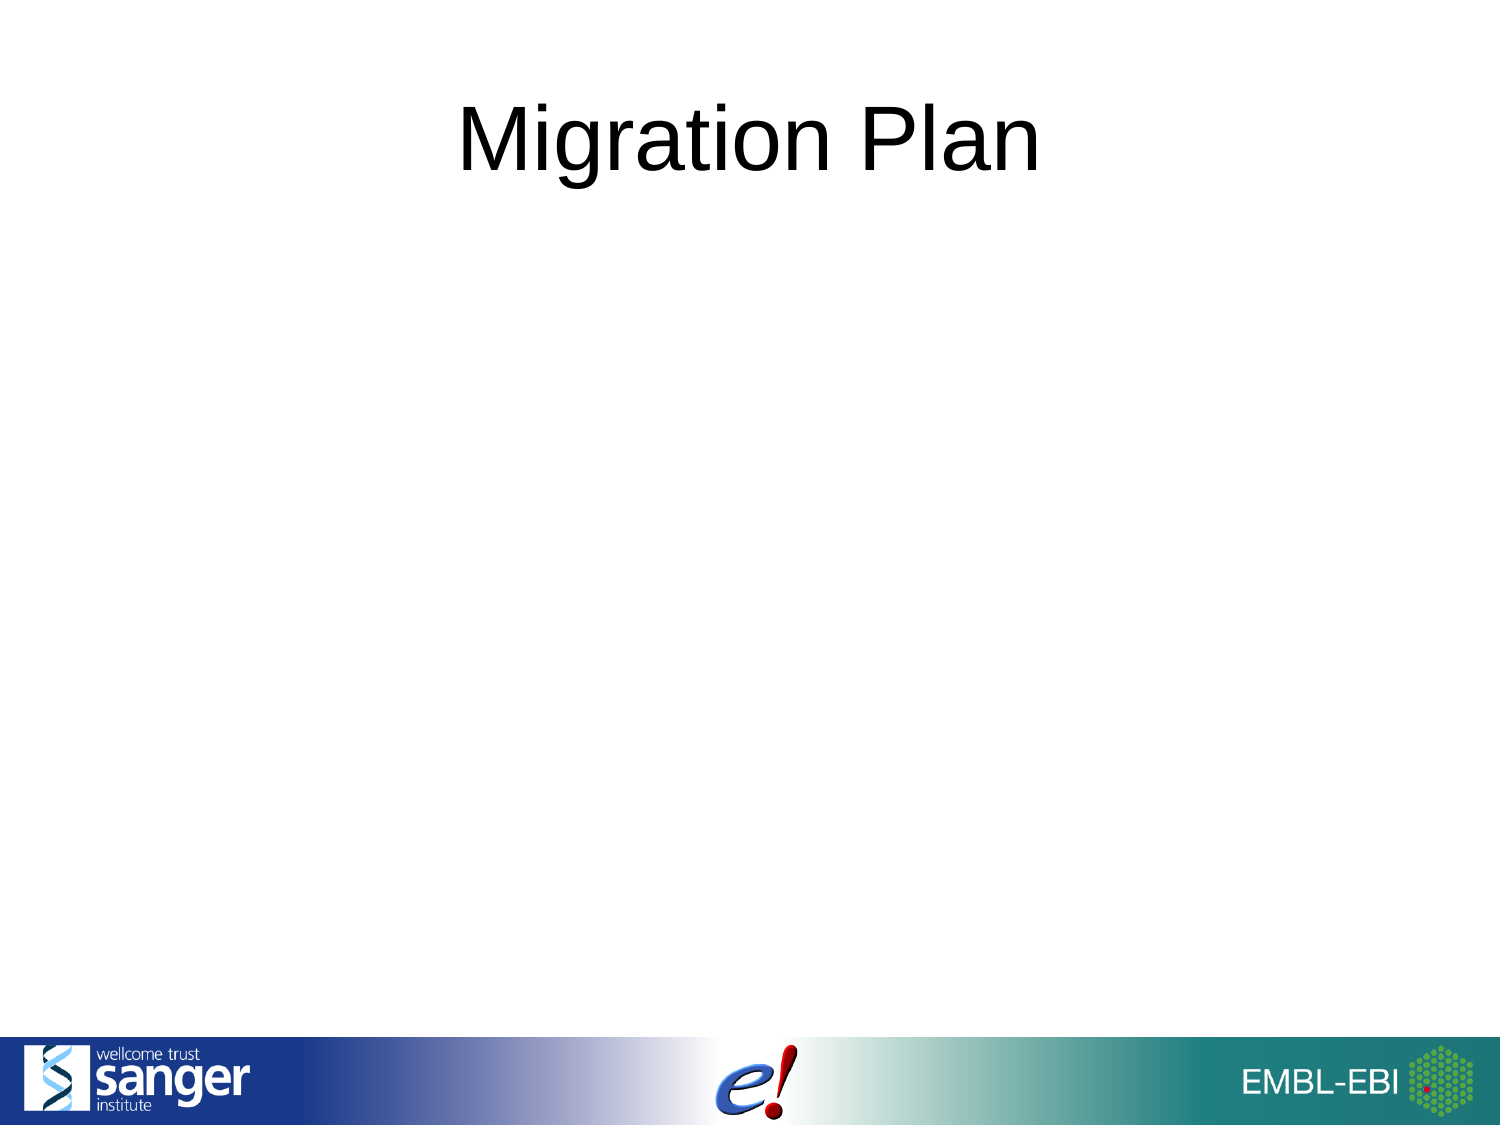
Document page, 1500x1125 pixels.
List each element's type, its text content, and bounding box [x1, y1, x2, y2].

picture [0, 1037, 1500, 1125]
title Migration Plan [75, 44, 1425, 233]
